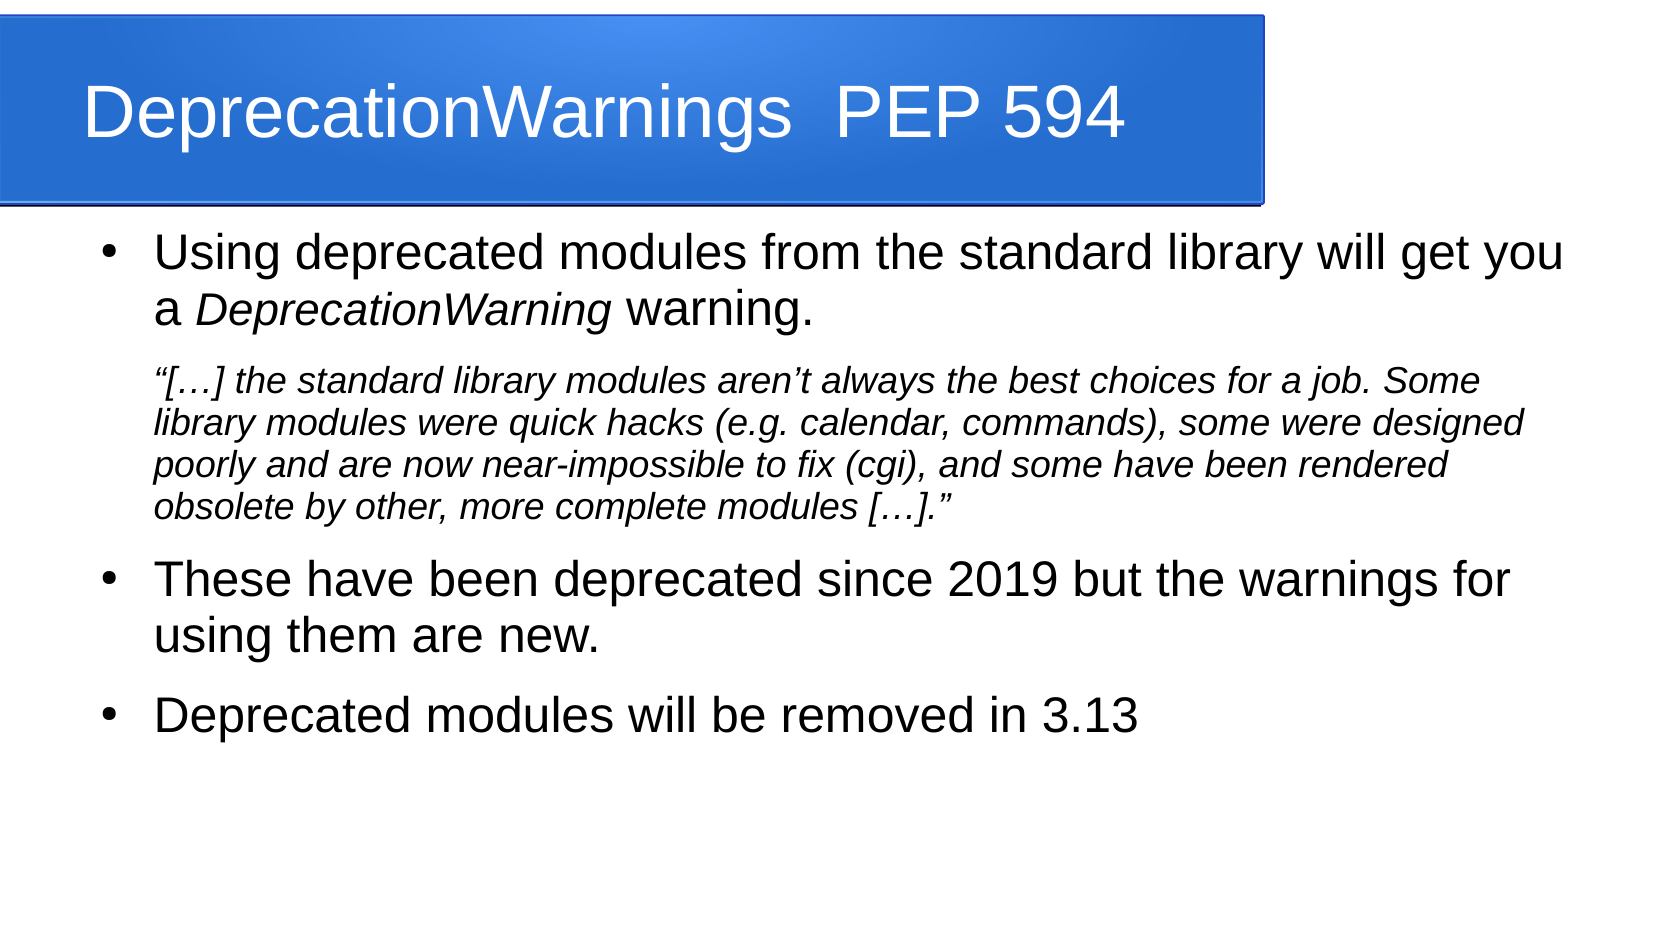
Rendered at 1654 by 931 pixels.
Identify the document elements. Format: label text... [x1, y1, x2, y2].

list Using deprecated modules from the standard library will get you a DeprecationWarning warning. “[…] the standard library modules aren’t always the best choices for a job. Some library modules were quick hacks (e.g. calendar, commands), some were designed poorly and are now near-impossible to fix (cgi), and some have been rendered obsolete by other, more complete modules […].” These have been deprecated since 2019 but the warnings for using them are new. Deprecated modules will be removed in 3.13 [82, 224, 1571, 856]
title DeprecationWarnings PEP 594 [82, 35, 1235, 189]
